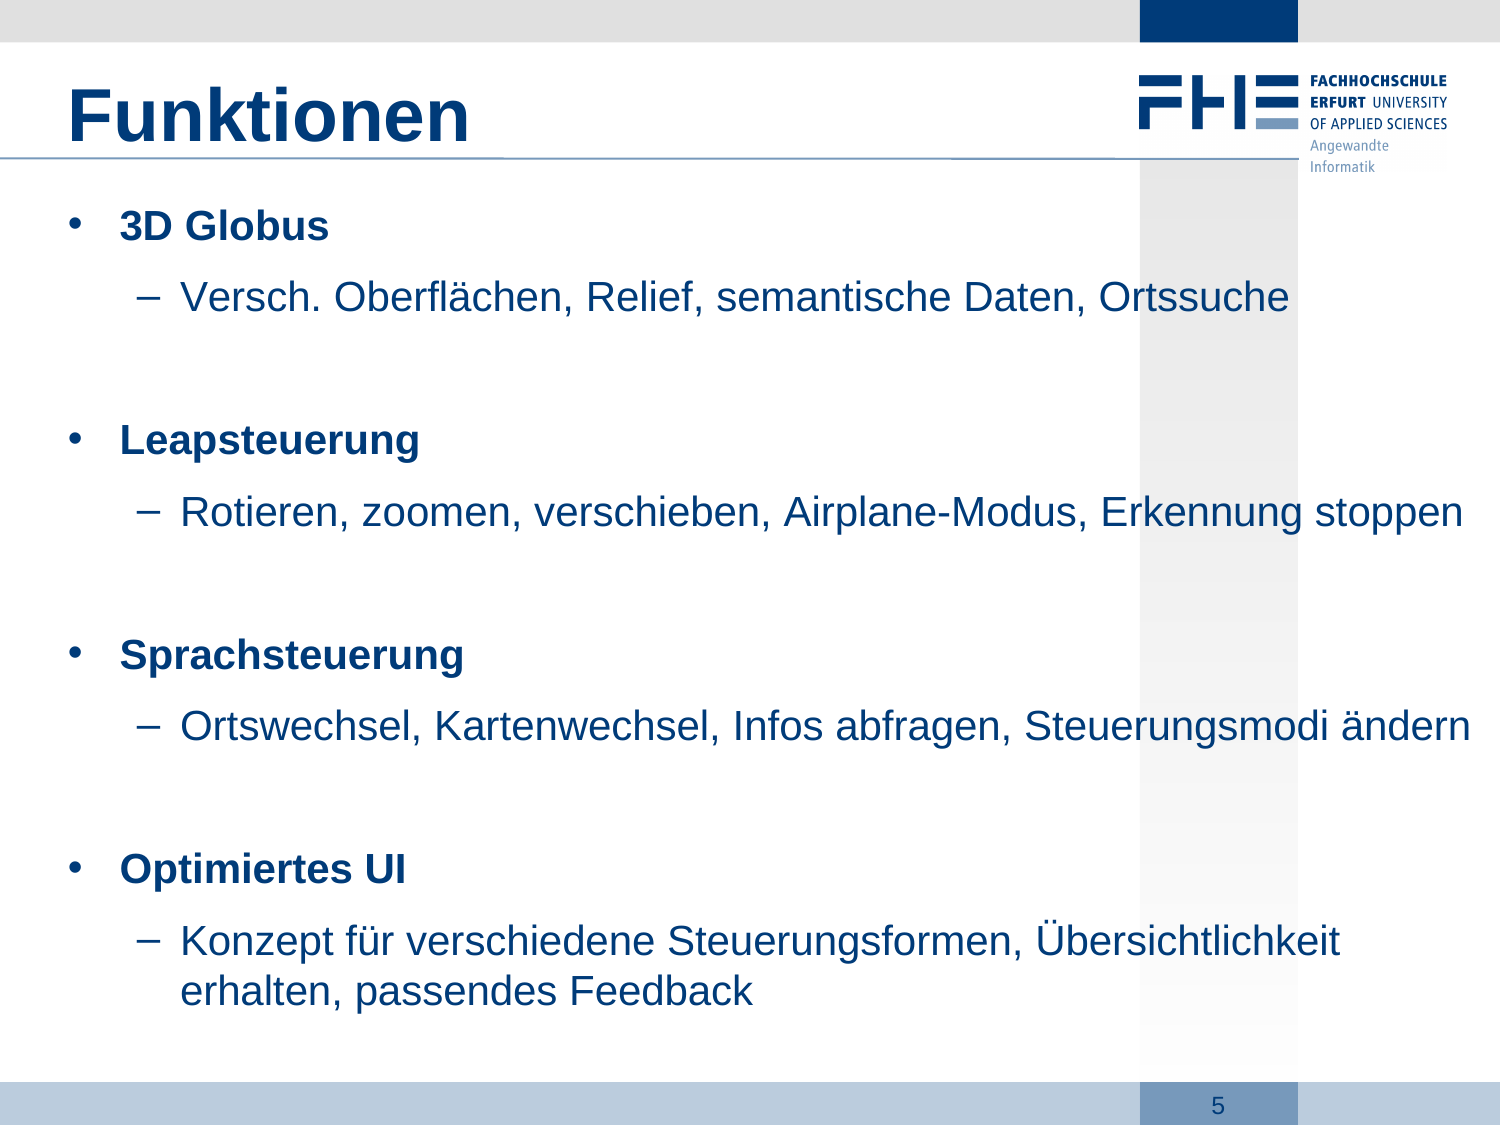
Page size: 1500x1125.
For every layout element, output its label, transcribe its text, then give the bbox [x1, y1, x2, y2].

title Funktionen [53, 58, 1140, 142]
list 3D Globus Versch. Oberflächen, Relief, semantische Daten, Ortssuche Leapsteuerung Rotieren, zoomen, verschieben, Airplane-Modus, Erkennung stoppen Sprachsteuerung Ortswechsel, Kartenwechsel, Infos abfragen, Steuerungsmodi ändern Optimiertes UI Konzept für verschiedene Steuerungsformen, Übersichtlichkeit erhalten, passendes Feedback [53, 190, 1500, 1100]
picture [1139, 75, 1447, 172]
